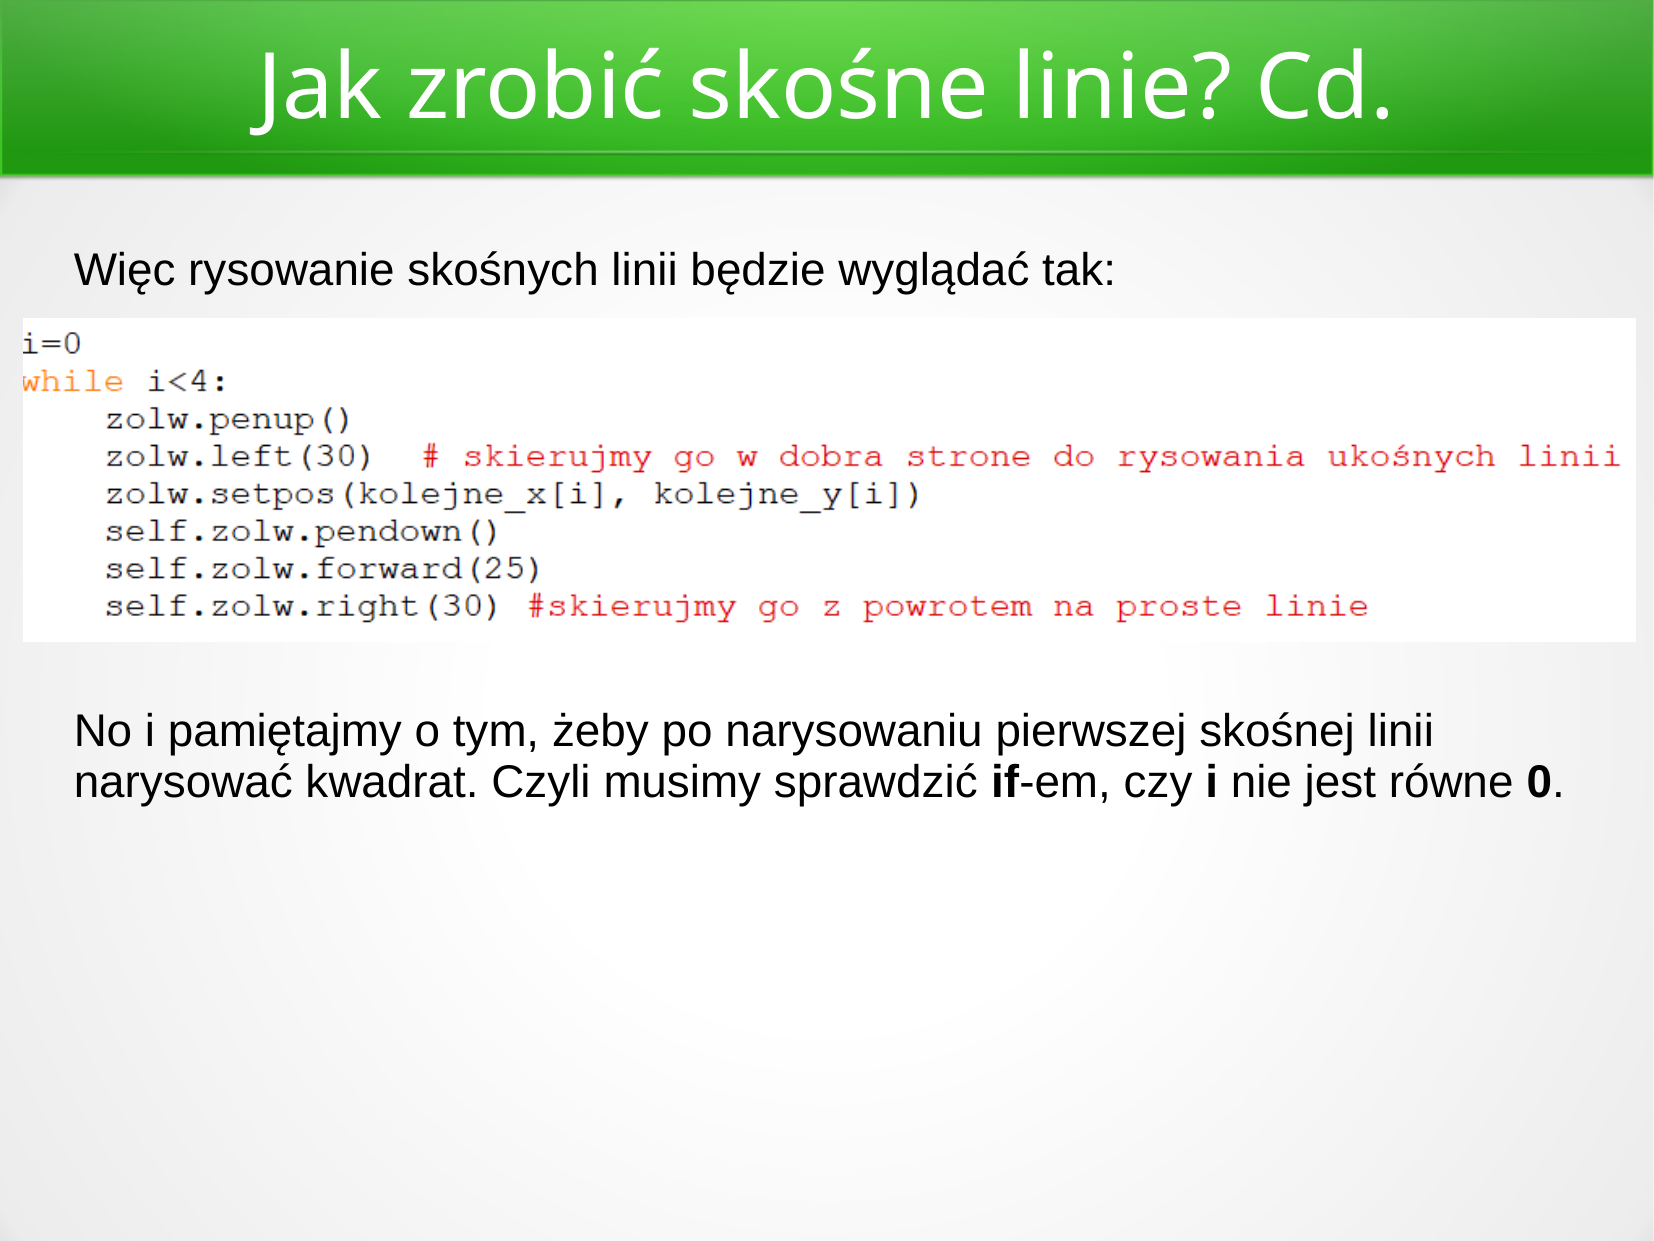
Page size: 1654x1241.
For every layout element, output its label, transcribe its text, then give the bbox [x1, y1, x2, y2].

text_box Więc rysowanie skośnych linii będzie wyglądać tak: No i pamiętajmy o tym, żeby po narysowaniu pierwszej skośnej linii narysować kwadrat. Czyli musimy sprawdzić if-em, czy i nie jest równe 0. [59, 236, 1595, 318]
title Jak zrobić skośne linie? Cd. [82, 11, 1571, 154]
picture [0, 0, 1654, 1241]
text_box Więc rysowanie skośnych linii będzie wyglądać tak: No i pamiętajmy o tym, żeby po narysowaniu pierwszej skośnej linii narysować kwadrat. Czyli musimy sprawdzić if-em, czy i nie jest równe 0. [59, 642, 1595, 1128]
